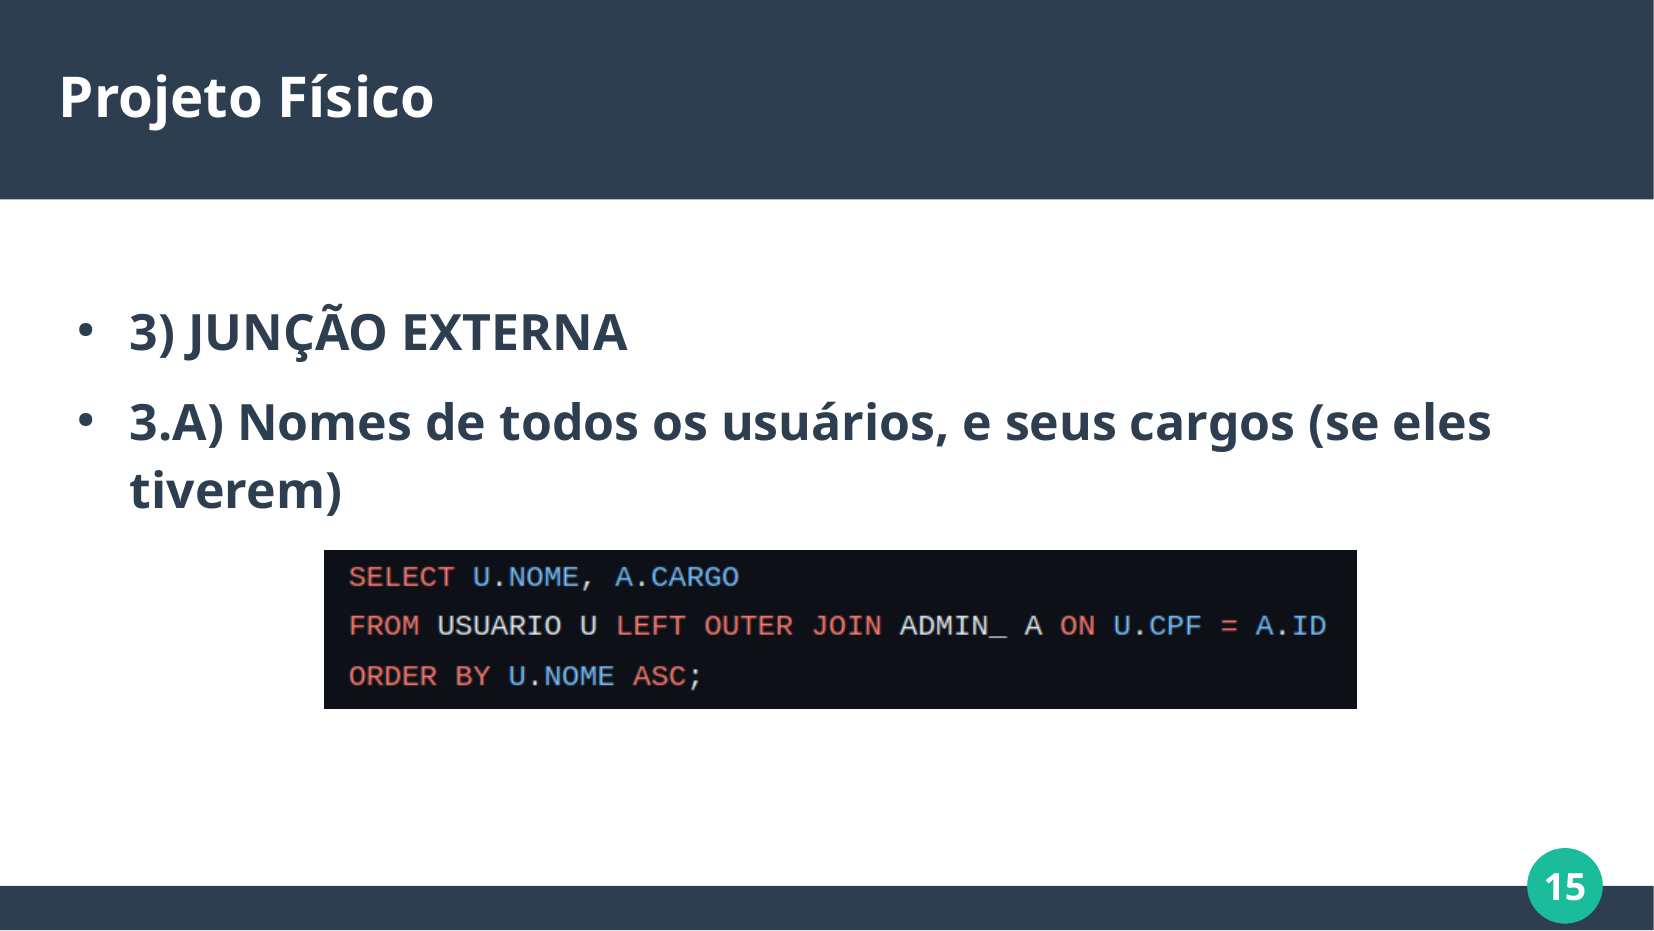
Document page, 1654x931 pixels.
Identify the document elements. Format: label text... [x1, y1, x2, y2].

title Projeto Físico [59, 37, 1595, 156]
list 3) JUNÇÃO EXTERNA 3.A) Nomes de todos os usuários, e seus cargos (se eles tiverem) [59, 206, 1595, 591]
picture [324, 550, 1357, 709]
